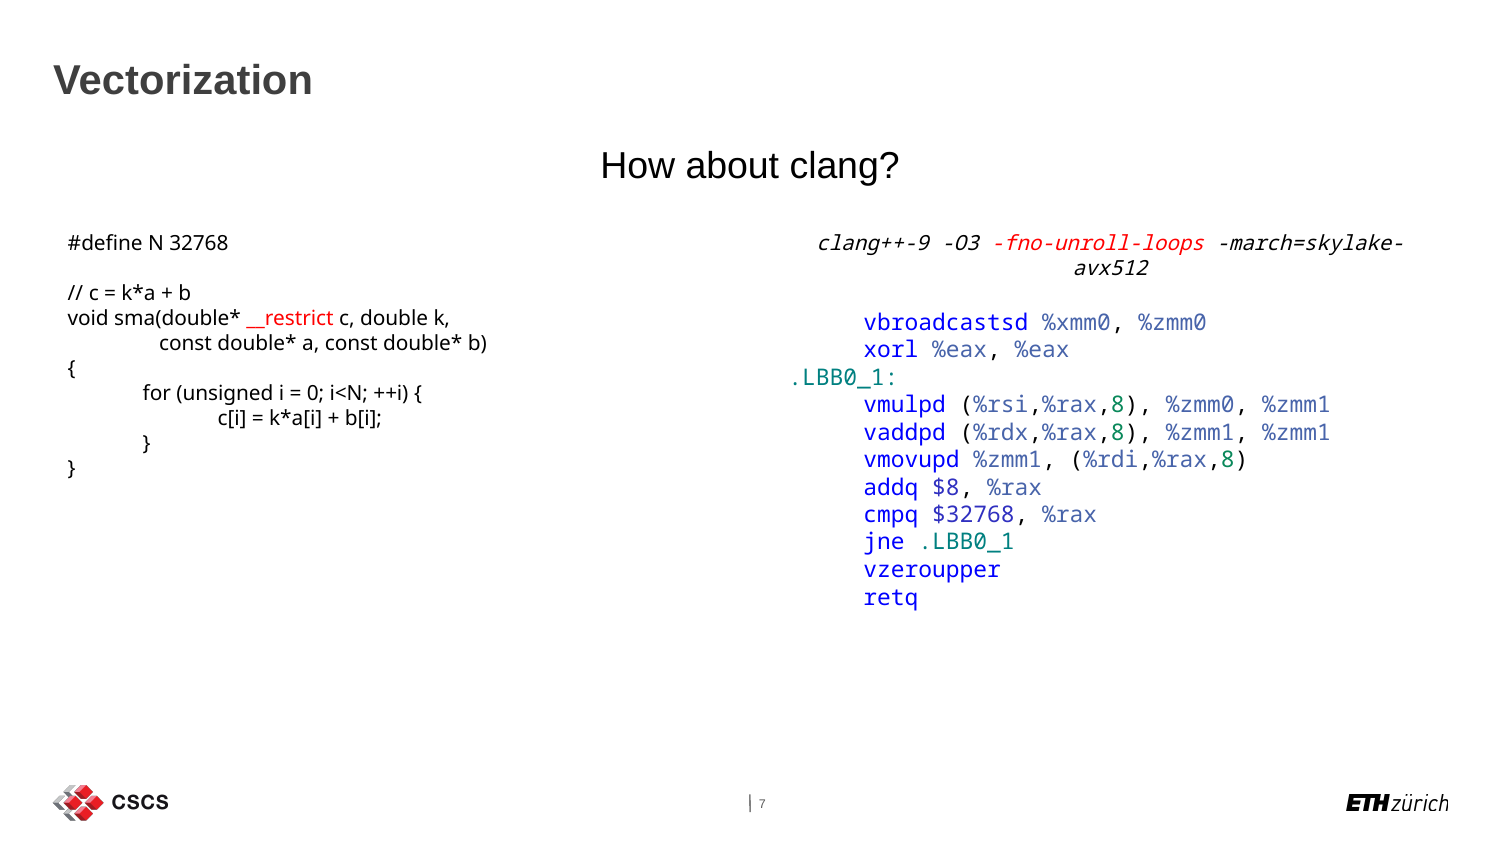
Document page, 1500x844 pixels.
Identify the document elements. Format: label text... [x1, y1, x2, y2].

text_box clang++-9 -O3 -fno-unroll-loops -march=skylake-avx512 vbroadcastsd %xmm0, %zmm0 xorl %eax, %eax .LBB0_1: vmulpd (%rsi,%rax,8), %zmm0, %zmm1 vaddpd (%rdx,%rax,8), %zmm1, %zmm1 vmovupd %zmm1, (%rdi,%rax,8) addq $8, %rax cmpq $32768, %rax jne .LBB0_1 vzeroupper retq [773, 215, 1447, 767]
picture [1346, 794, 1448, 811]
picture [43, 775, 177, 830]
text_box #define N 32768 // c = k*a + b void sma(double* __restrict c, double k, const double* a, const double* b) { for (unsigned i = 0; i<N; ++i) { c[i] = k*a[i] + b[i]; } } [52, 215, 727, 767]
title Vectorization [53, 5, 1447, 112]
slide_number <number> [750, 794, 798, 813]
list How about clang? [53, 133, 1447, 767]
